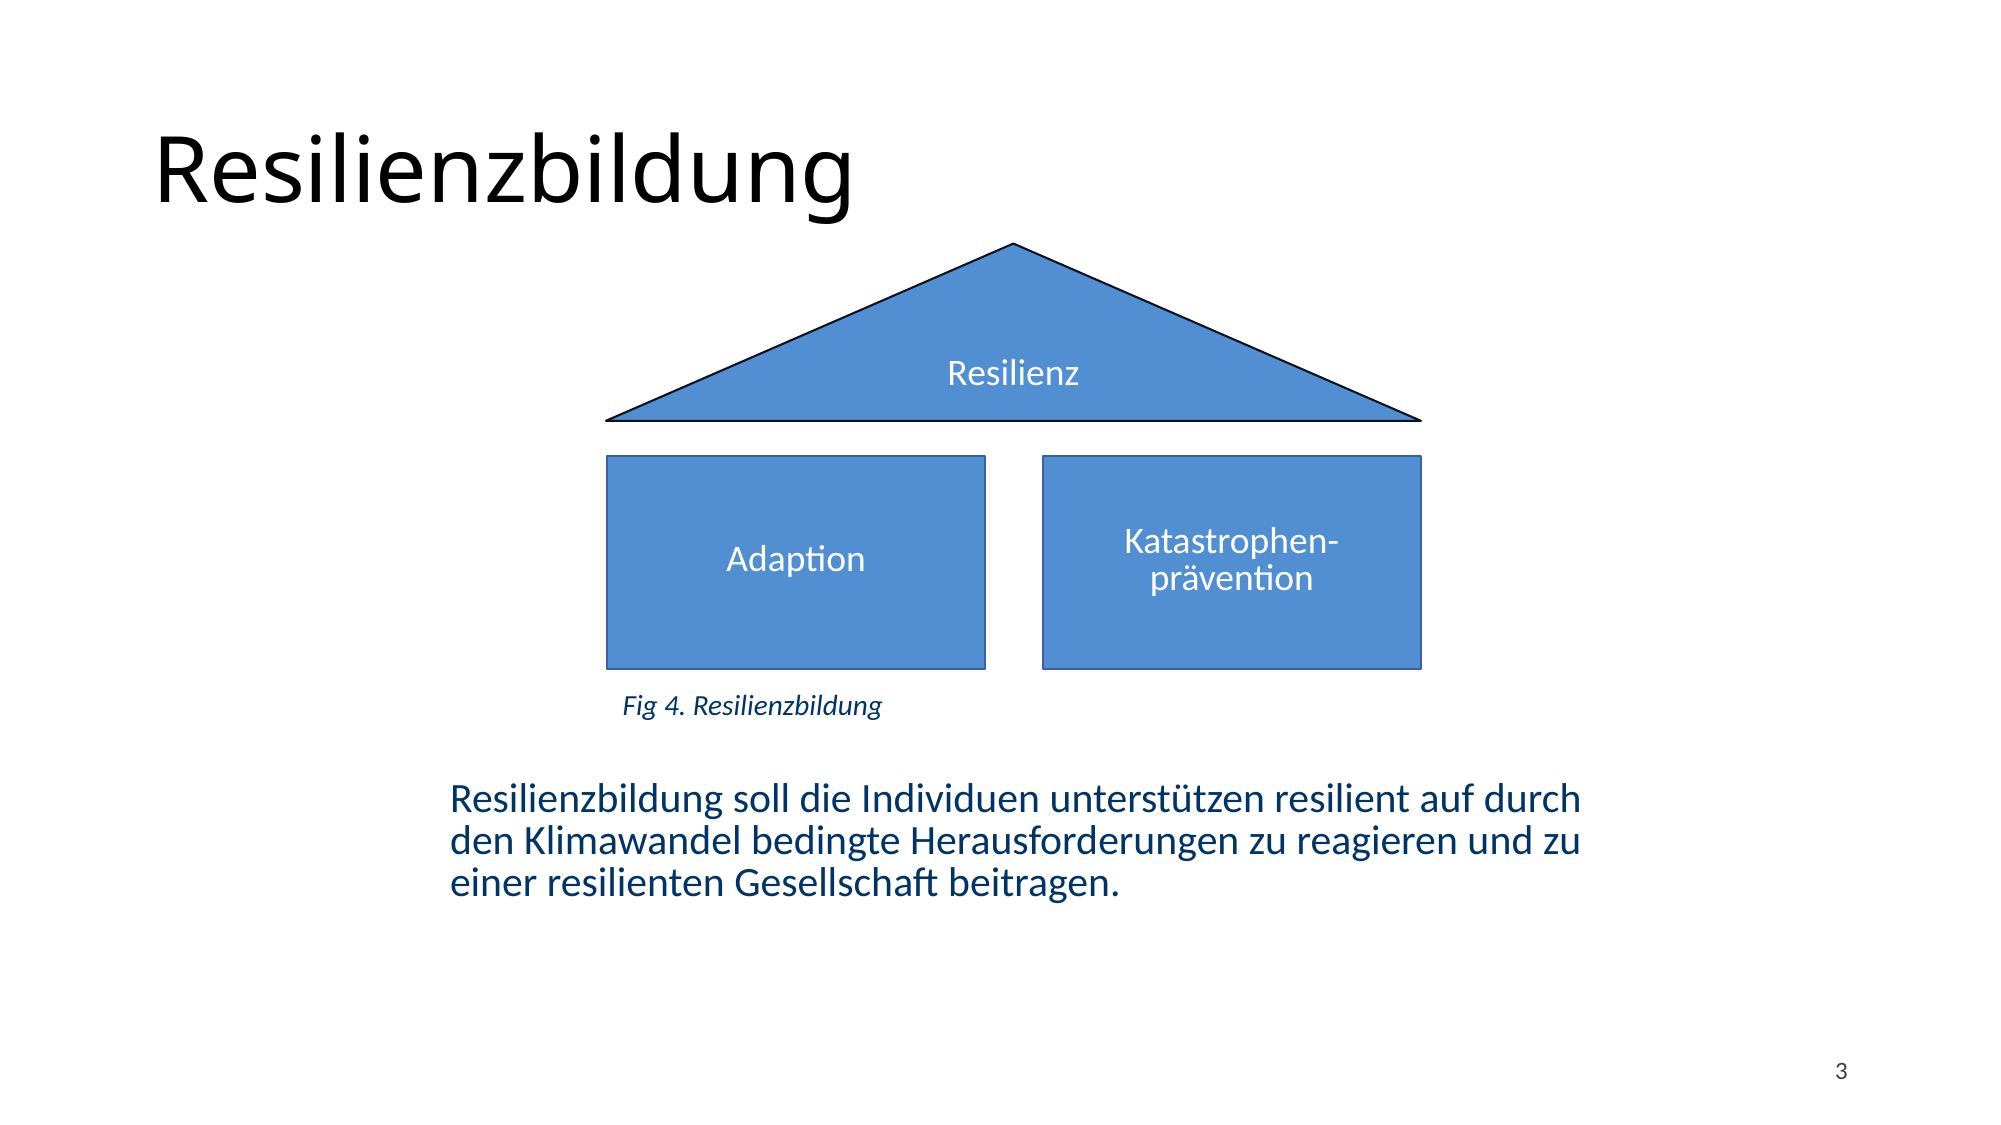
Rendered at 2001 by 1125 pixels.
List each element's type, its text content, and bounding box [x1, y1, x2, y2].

text_box Fig 4. Resilienzbildung [607, 686, 1222, 737]
title Resilienzbildung [137, 59, 1863, 278]
slide_number 3 [1412, 1042, 1863, 1103]
text_box Resilienz [605, 243, 1421, 421]
text_box Resilienzbildung soll die Individuen unterstützen resilient auf durch den Klimawandel bedingte Herausforderungen zu reagieren und zu einer resilienten Gesellschaft beitragen. [405, 774, 1622, 941]
text_box Adaption [607, 456, 986, 669]
text_box Katastrophen-prävention [1042, 456, 1421, 669]
